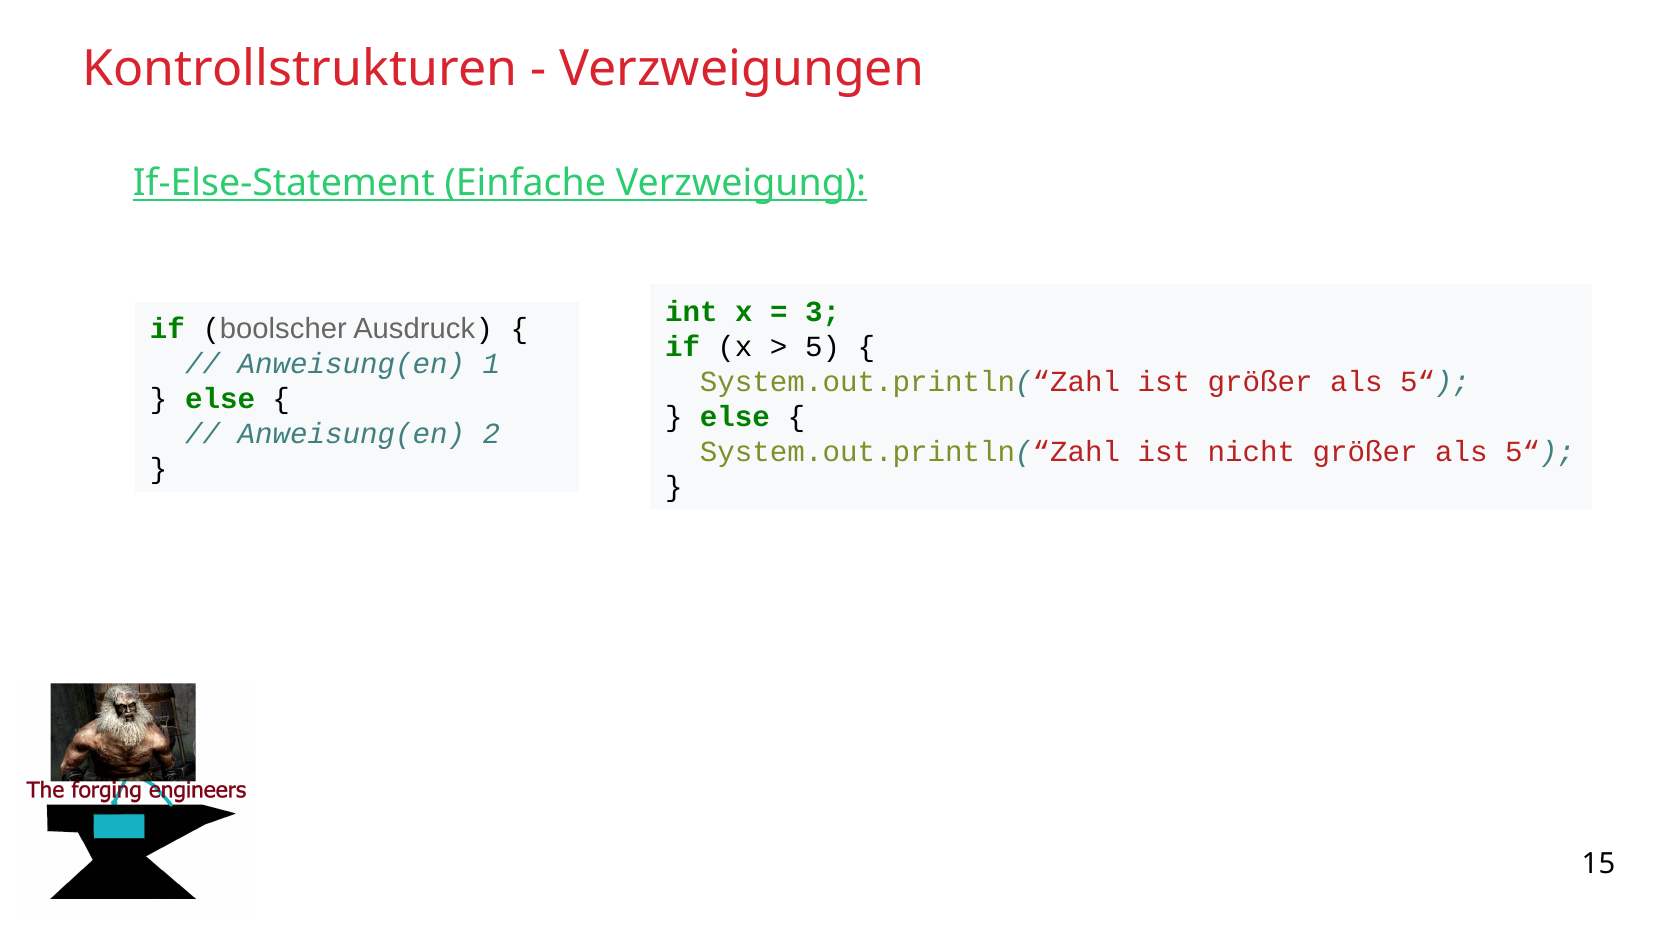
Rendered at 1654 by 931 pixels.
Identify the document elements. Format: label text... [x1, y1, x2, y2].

text_box If-Else-Statement (Einfache Verzweigung): [118, 148, 862, 208]
picture [17, 679, 254, 916]
text_box int x = 3; if (x > 5) { System.out.println(“Zahl ist größer als 5“); } else { System.out.println(“Zahl ist nicht größer als 5“); } [650, 284, 1592, 509]
text_box if (boolscher Ausdruck) { // Anweisung(en) 1 } else { // Anweisung(en) 2 } [135, 302, 579, 492]
title Kontrollstrukturen - Verzweigungen [82, 37, 1571, 95]
